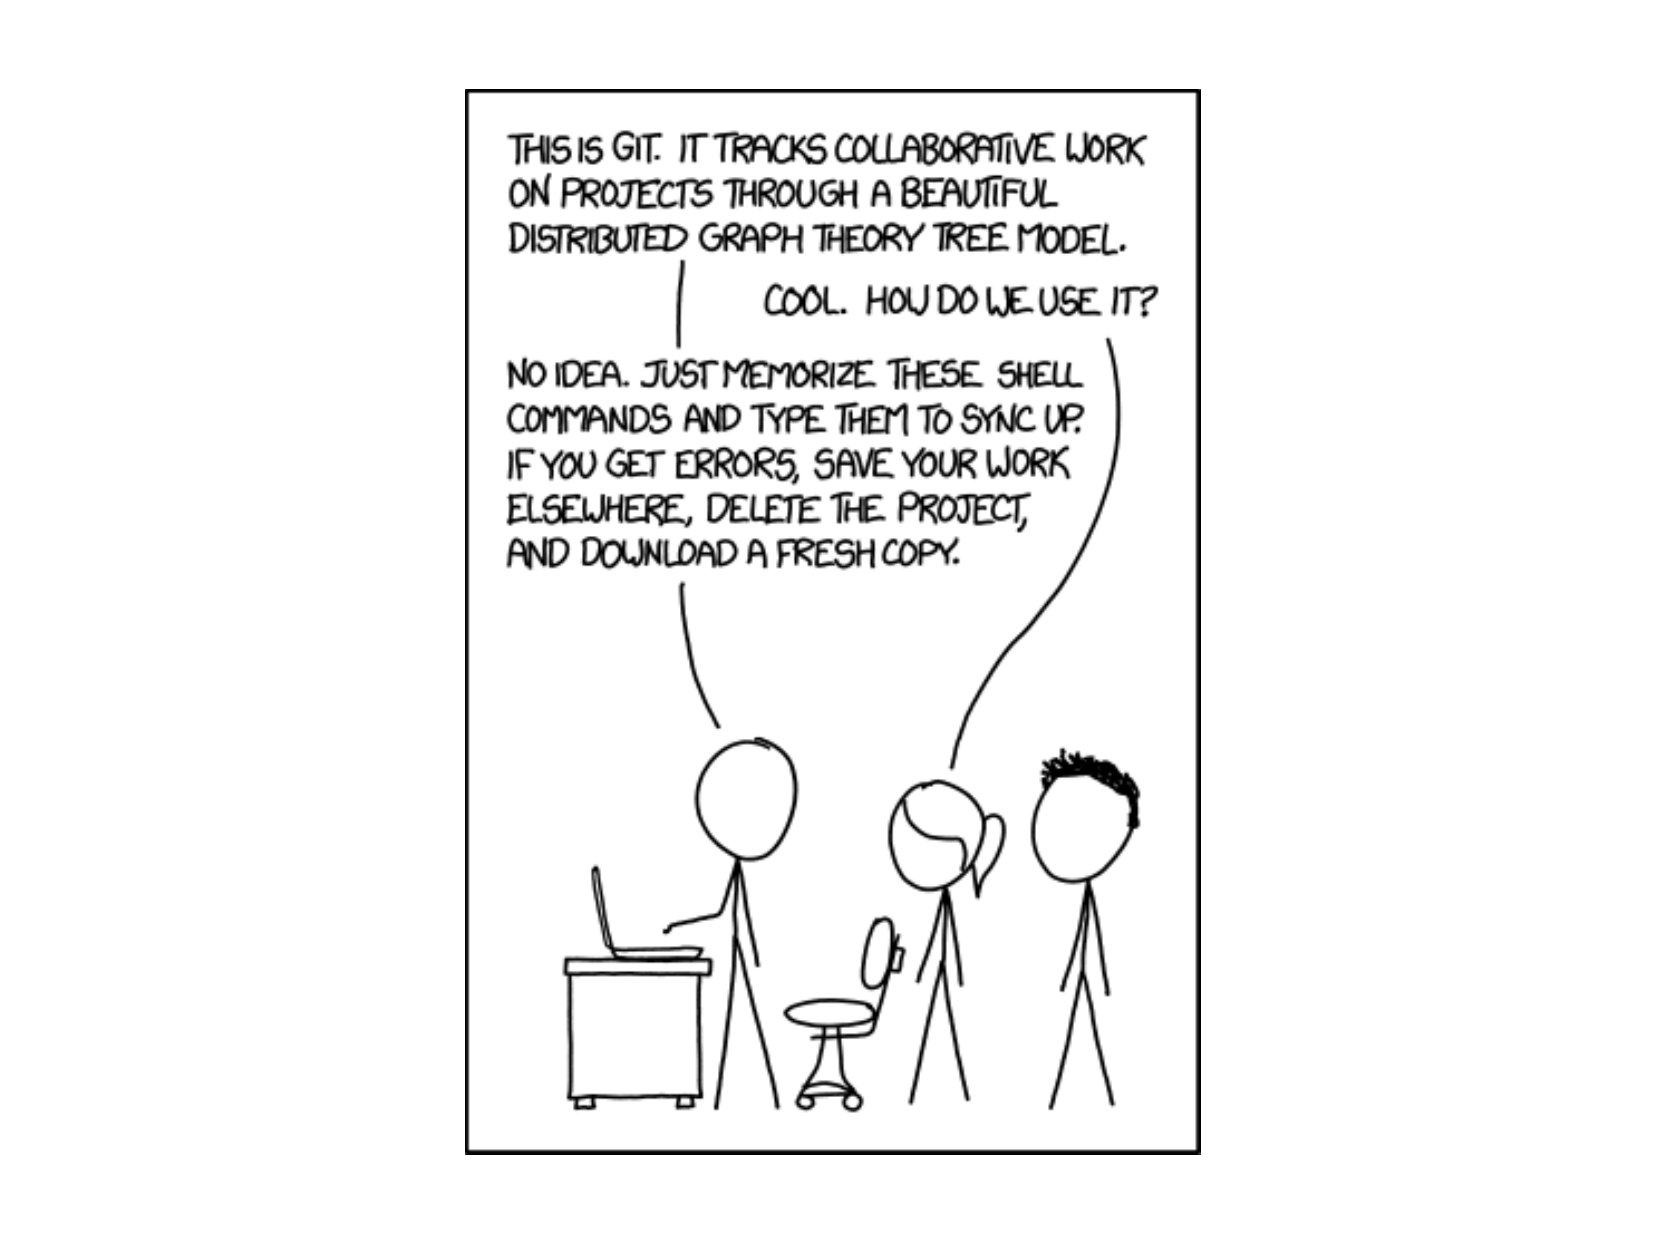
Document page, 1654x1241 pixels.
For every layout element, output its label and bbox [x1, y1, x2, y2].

picture [465, 89, 1201, 1155]
